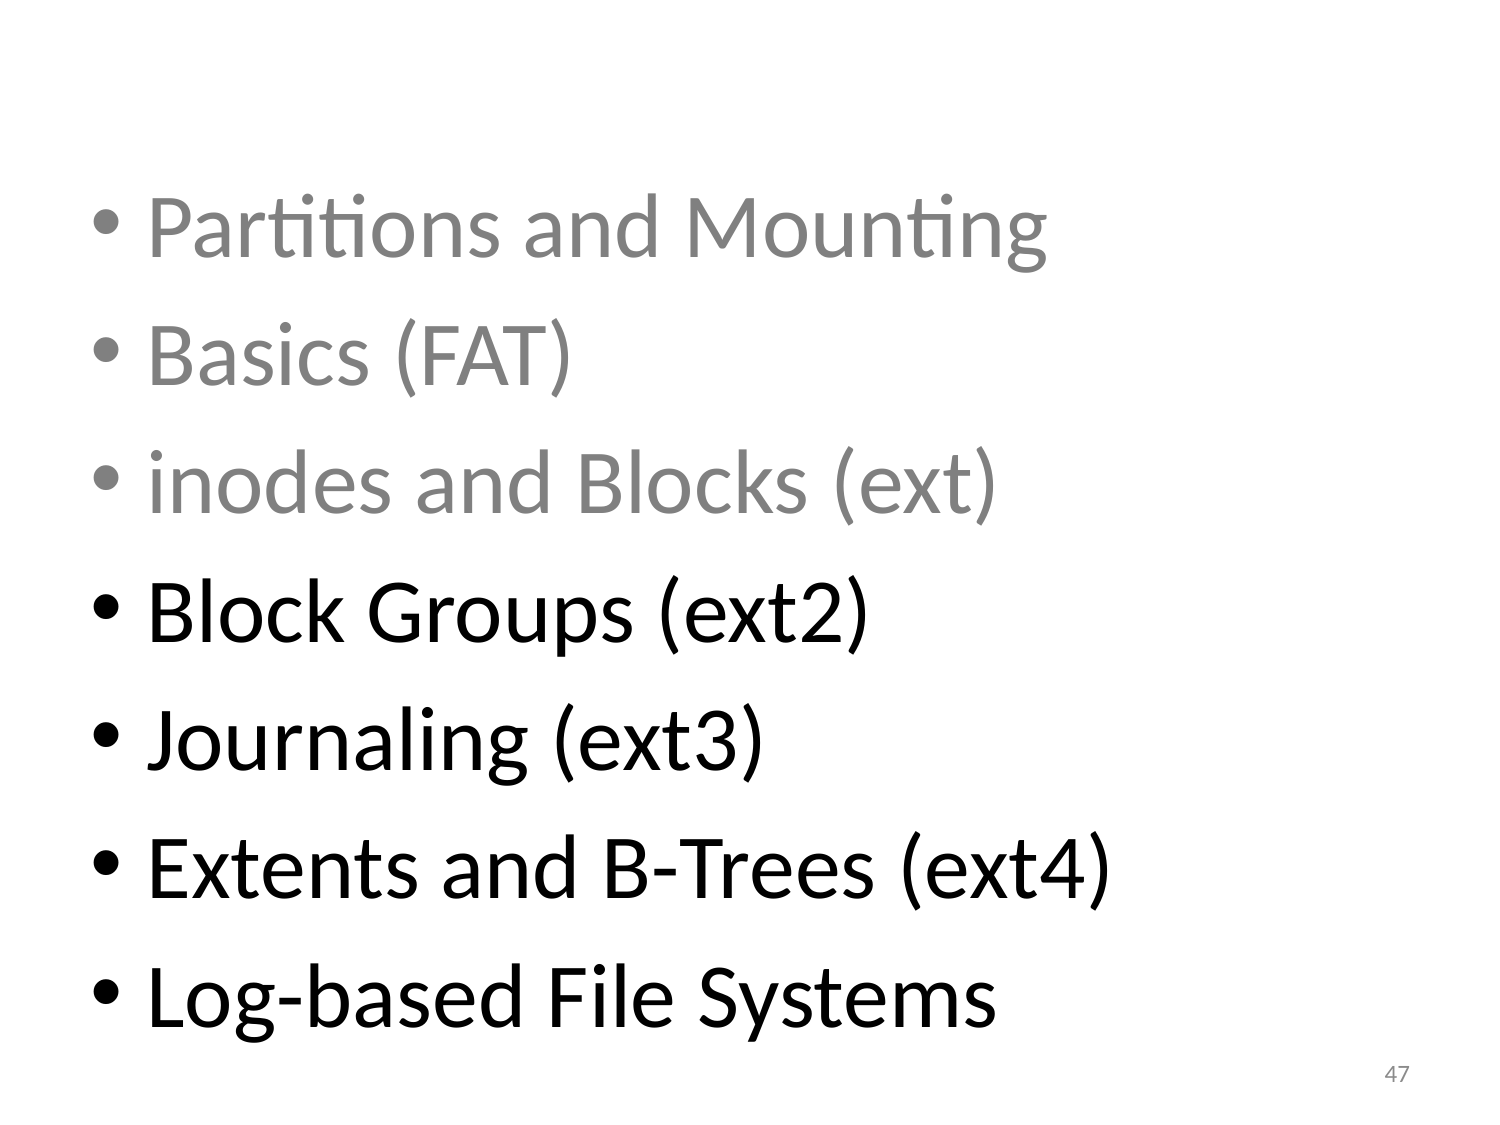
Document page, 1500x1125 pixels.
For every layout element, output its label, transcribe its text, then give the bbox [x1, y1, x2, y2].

list Partitions and Mounting Basics (FAT) inodes and Blocks (ext) Block Groups (ext2) Journaling (ext3) Extents and B-Trees (ext4) Log-based File Systems [75, 128, 1425, 1083]
slide_number <number> [1074, 1042, 1425, 1103]
